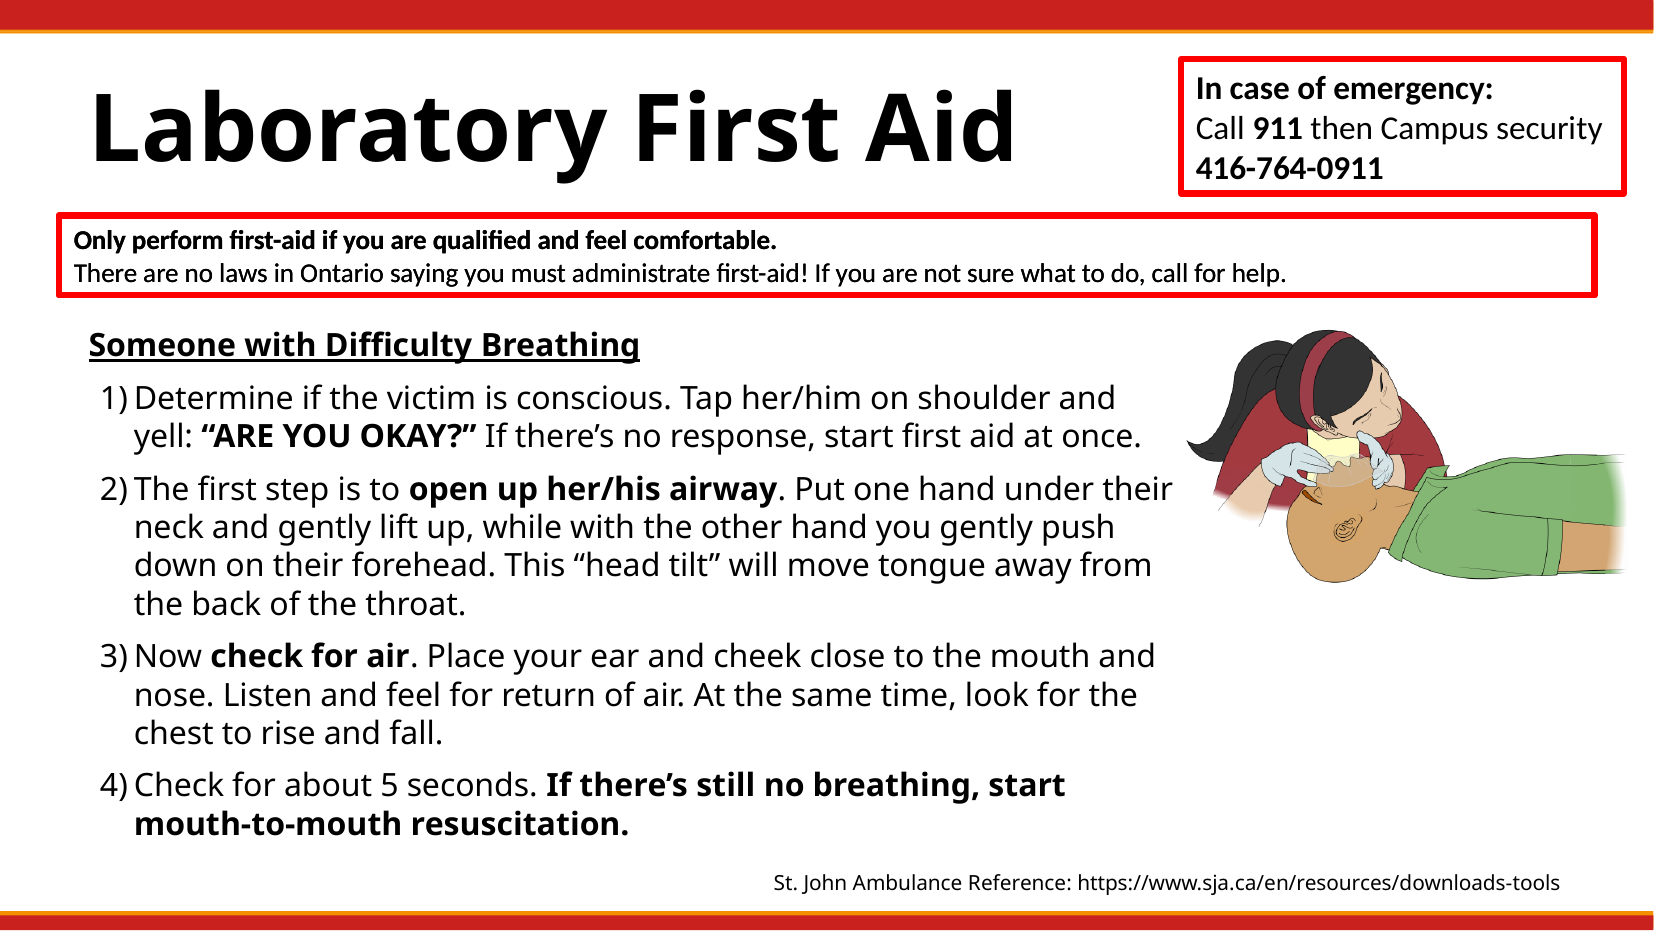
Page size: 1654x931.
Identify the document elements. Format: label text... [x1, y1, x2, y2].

picture [1181, 324, 1639, 591]
text_box Only perform first-aid if you are qualified and feel comfortable. There are no laws in Ontario saying you must administrate first-aid! If you are not sure what to do, call for help. [59, 215, 1595, 296]
text_box In case of emergency: Call 911 then Campus security 416-764-0911 [1181, 58, 1625, 194]
title Laboratory First Aid [88, 44, 1565, 207]
text_box St. John Ambulance Reference: https://www.sja.ca/en/resources/downloads-tools [767, 864, 1625, 901]
list Someone with Difficulty Breathing Determine if the victim is conscious. Tap her/him on shoulder and yell: “ARE YOU OKAY?” If there’s no response, start first aid at once. The first step is to open up her/his airway. Put one hand under their neck and gently lift up, while with the other hand you gently push down on their forehead. This “head tilt” will move tongue away from the back of the throat. Now check for air. Place your ear and cheek close to the mouth and nose. Listen and feel for return of air. At the same time, look for the chest to rise and fall. Check for about 5 seconds. If there’s still no breathing, start mouth-to-mouth resuscitation. [88, 324, 1182, 857]
